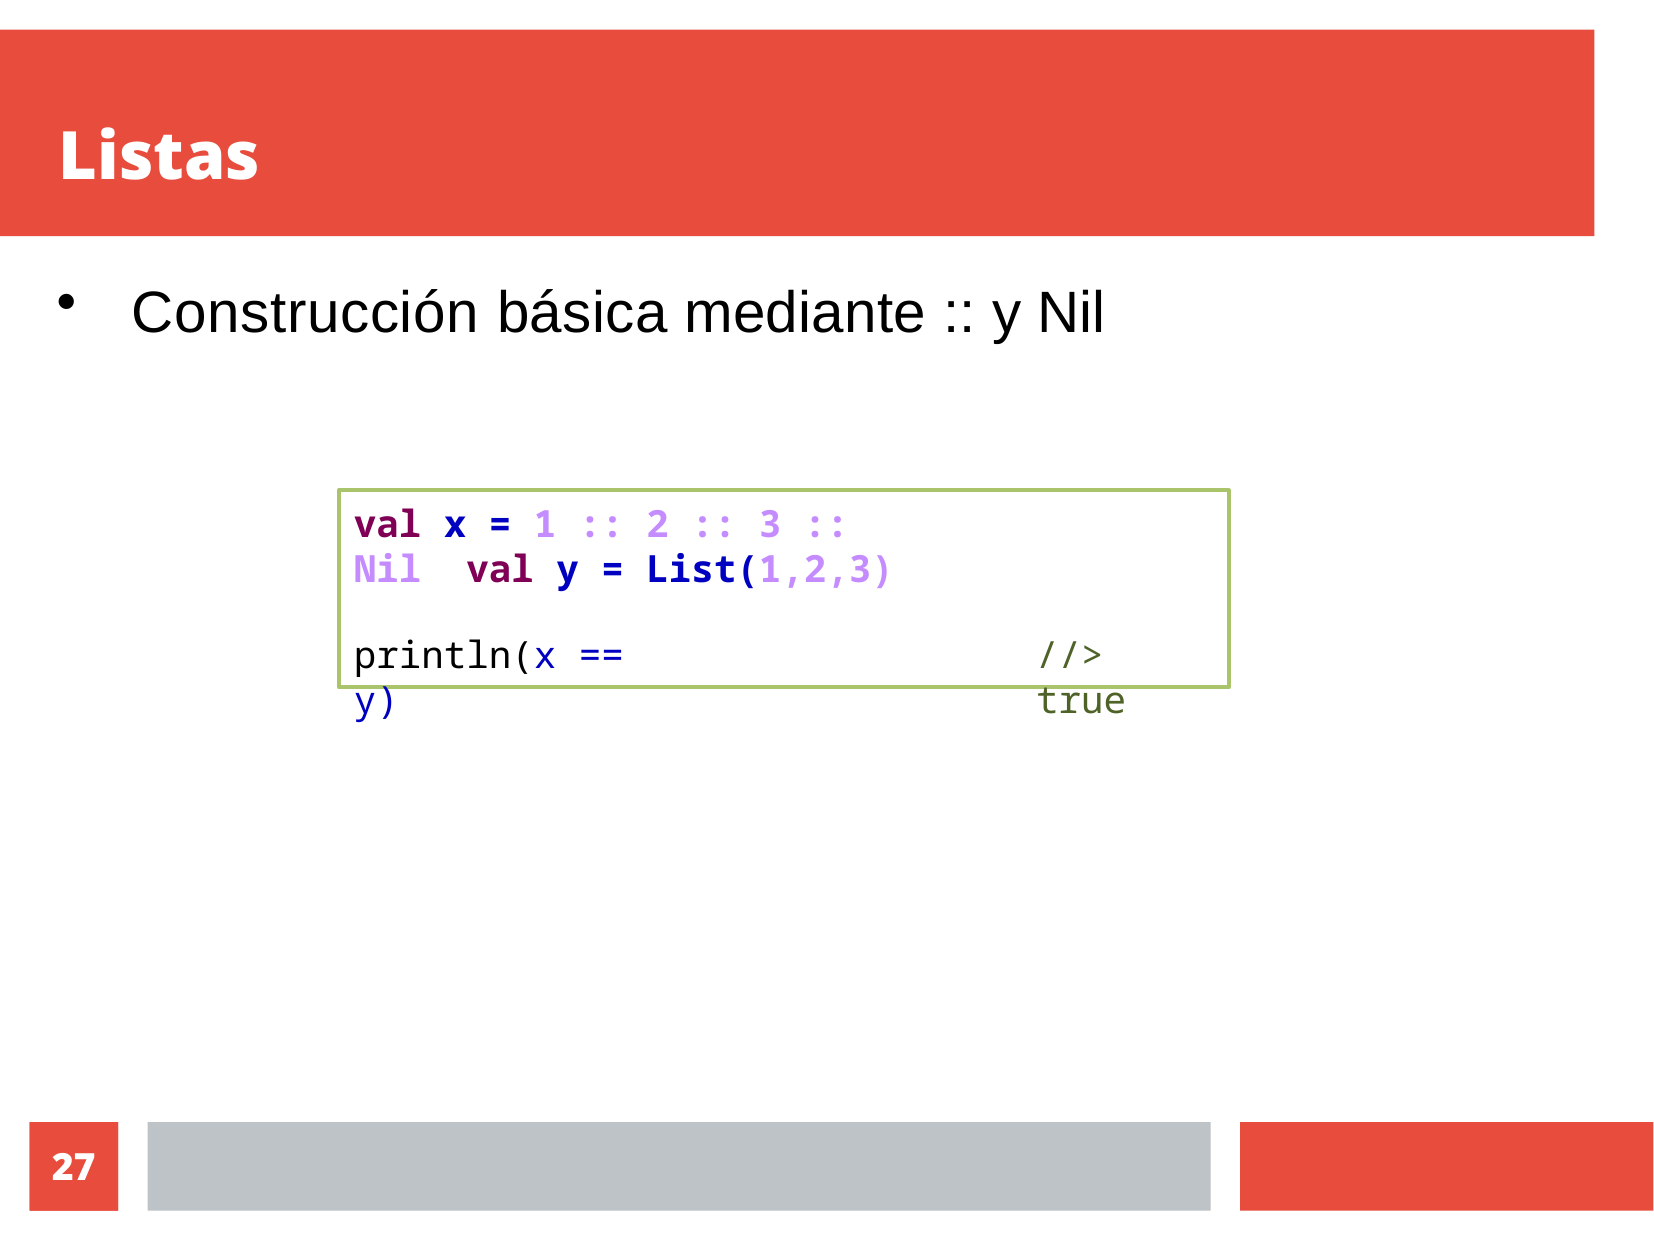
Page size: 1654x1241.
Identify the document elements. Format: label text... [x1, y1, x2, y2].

text_box Construcción básica mediante :: y Nil [54, 274, 1107, 345]
text_box val x = 1 :: 2 :: 3 :: Nil val y = List(1,2,3) [353, 500, 930, 591]
text_box //> true [1036, 631, 1202, 722]
text_box println(x == y) [353, 631, 664, 722]
title Listas [59, 66, 1595, 200]
